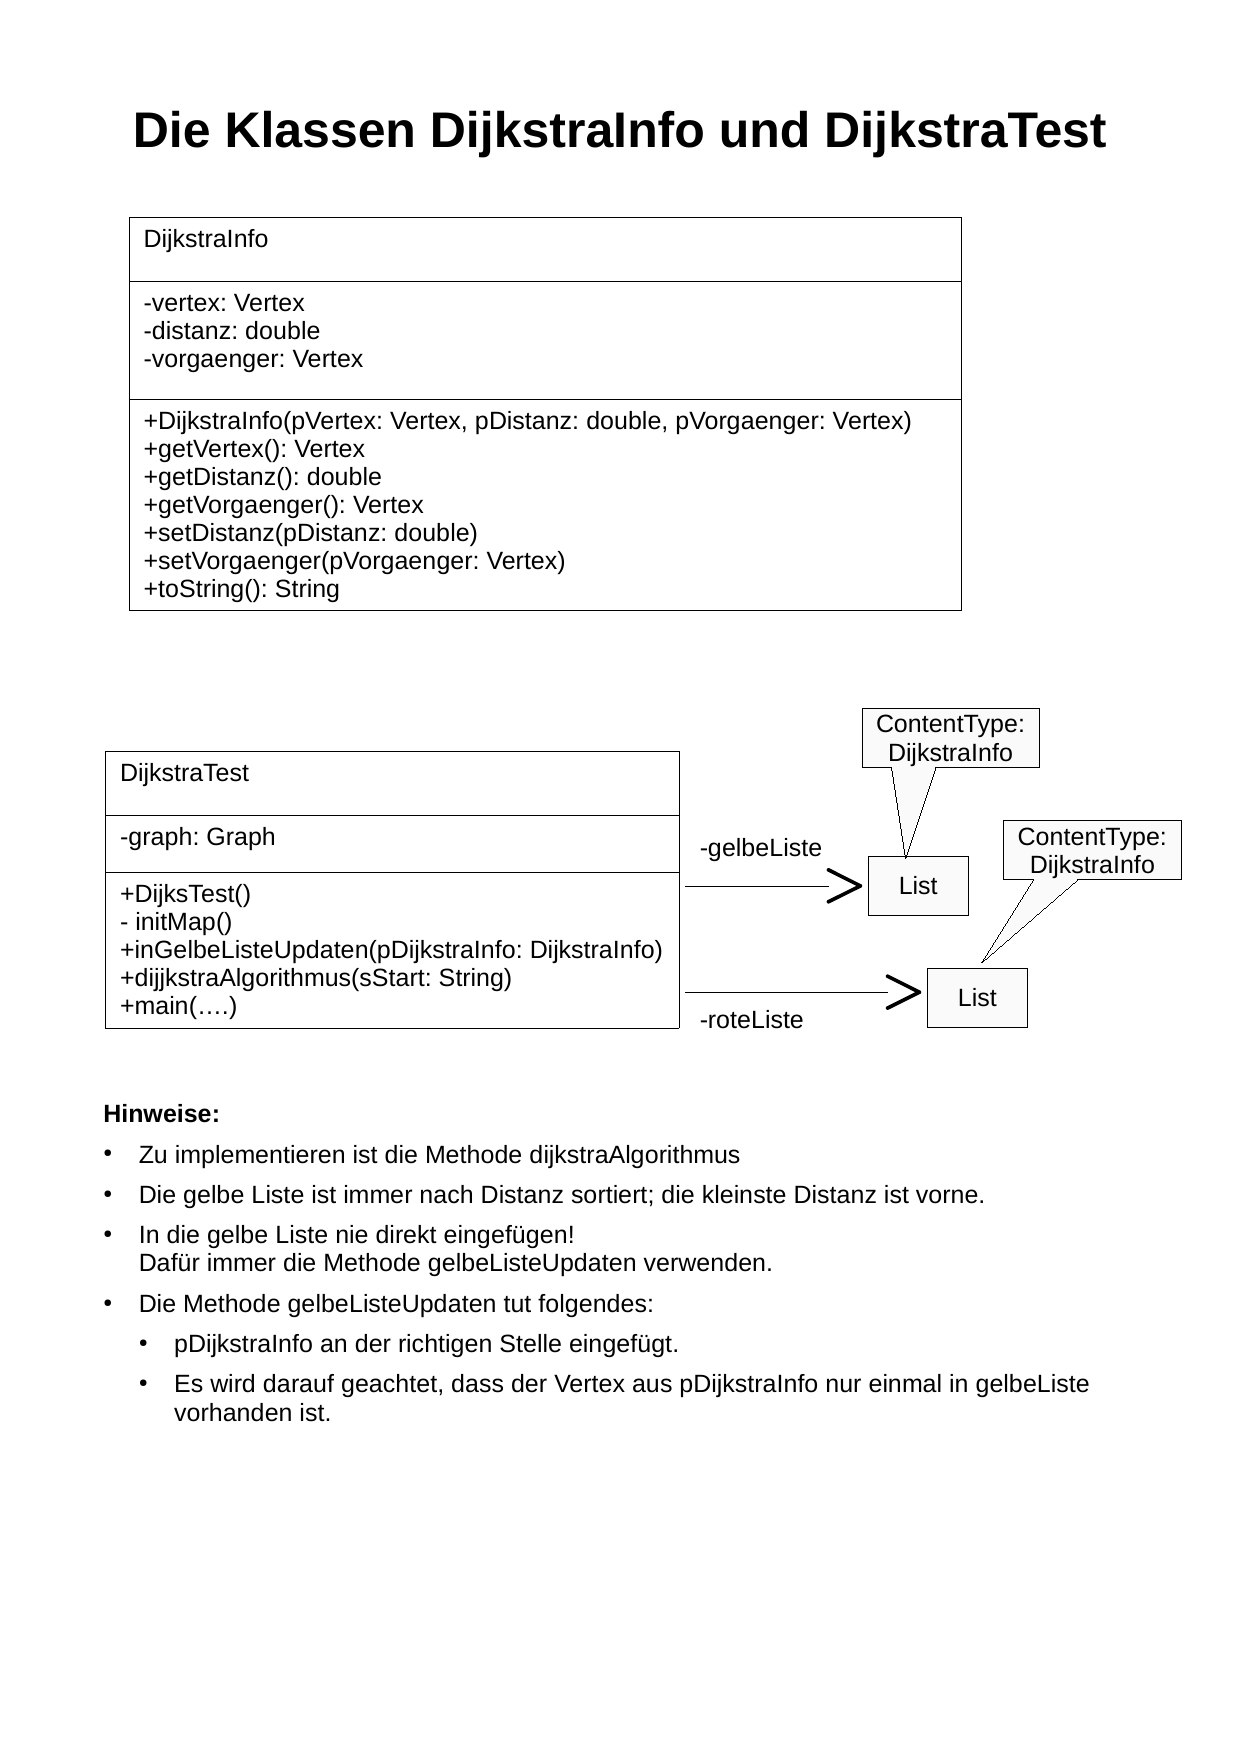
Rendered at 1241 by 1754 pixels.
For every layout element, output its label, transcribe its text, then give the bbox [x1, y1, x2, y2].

text_box ContentType: DijkstraInfo [981, 820, 1182, 963]
text_box ContentType: DijkstraInfo [862, 708, 1040, 859]
table_header DijkstraTest [106, 752, 679, 815]
table_cell -graph: Graph [106, 816, 679, 872]
table_header DijkstraInfo [130, 218, 961, 281]
text_box Die Klassen DijkstraInfo und DijkstraTest [88, 94, 1152, 166]
table_cell +DijkstraInfo(pVertex: Vertex, pDistanz: double, pVorgaenger: Vertex) +getVertex(): Vertex +getDistanz(): double +getVorgaenger(): Vertex +setDistanz(pDistanz: double) +setVorgaenger(pVorgaenger: Vertex) +toString(): String [130, 400, 961, 610]
text_box -gelbeListe [685, 826, 922, 870]
text_box List [868, 856, 969, 916]
text_box List [927, 968, 1028, 1028]
text_box Hinweise: Zu implementieren ist die Methode dijkstraAlgorithmus Die gelbe Liste ist immer nach Distanz sortiert; die kleinste Distanz ist vorne. In die gelbe Liste nie direkt eingefügen! Dafür immer die Methode gelbeListeUpdaten verwenden. Die Methode gelbeListeUpdaten tut folgendes: pDijkstraInfo an der richtigen Stelle eingefügt. Es wird darauf geachtet, dass der Vertex aus pDijkstraInfo nur einmal in gelbeListe vorhanden ist. [88, 1092, 1152, 1462]
text_box -roteListe [685, 998, 922, 1041]
table_cell +DijksTest() - initMap() +inGelbeListeUpdaten(pDijkstraInfo: DijkstraInfo) +dijjkstraAlgorithmus(sStart: String) +main(….) [106, 873, 679, 1028]
table_cell -vertex: Vertex -distanz: double -vorgaenger: Vertex [130, 282, 961, 399]
